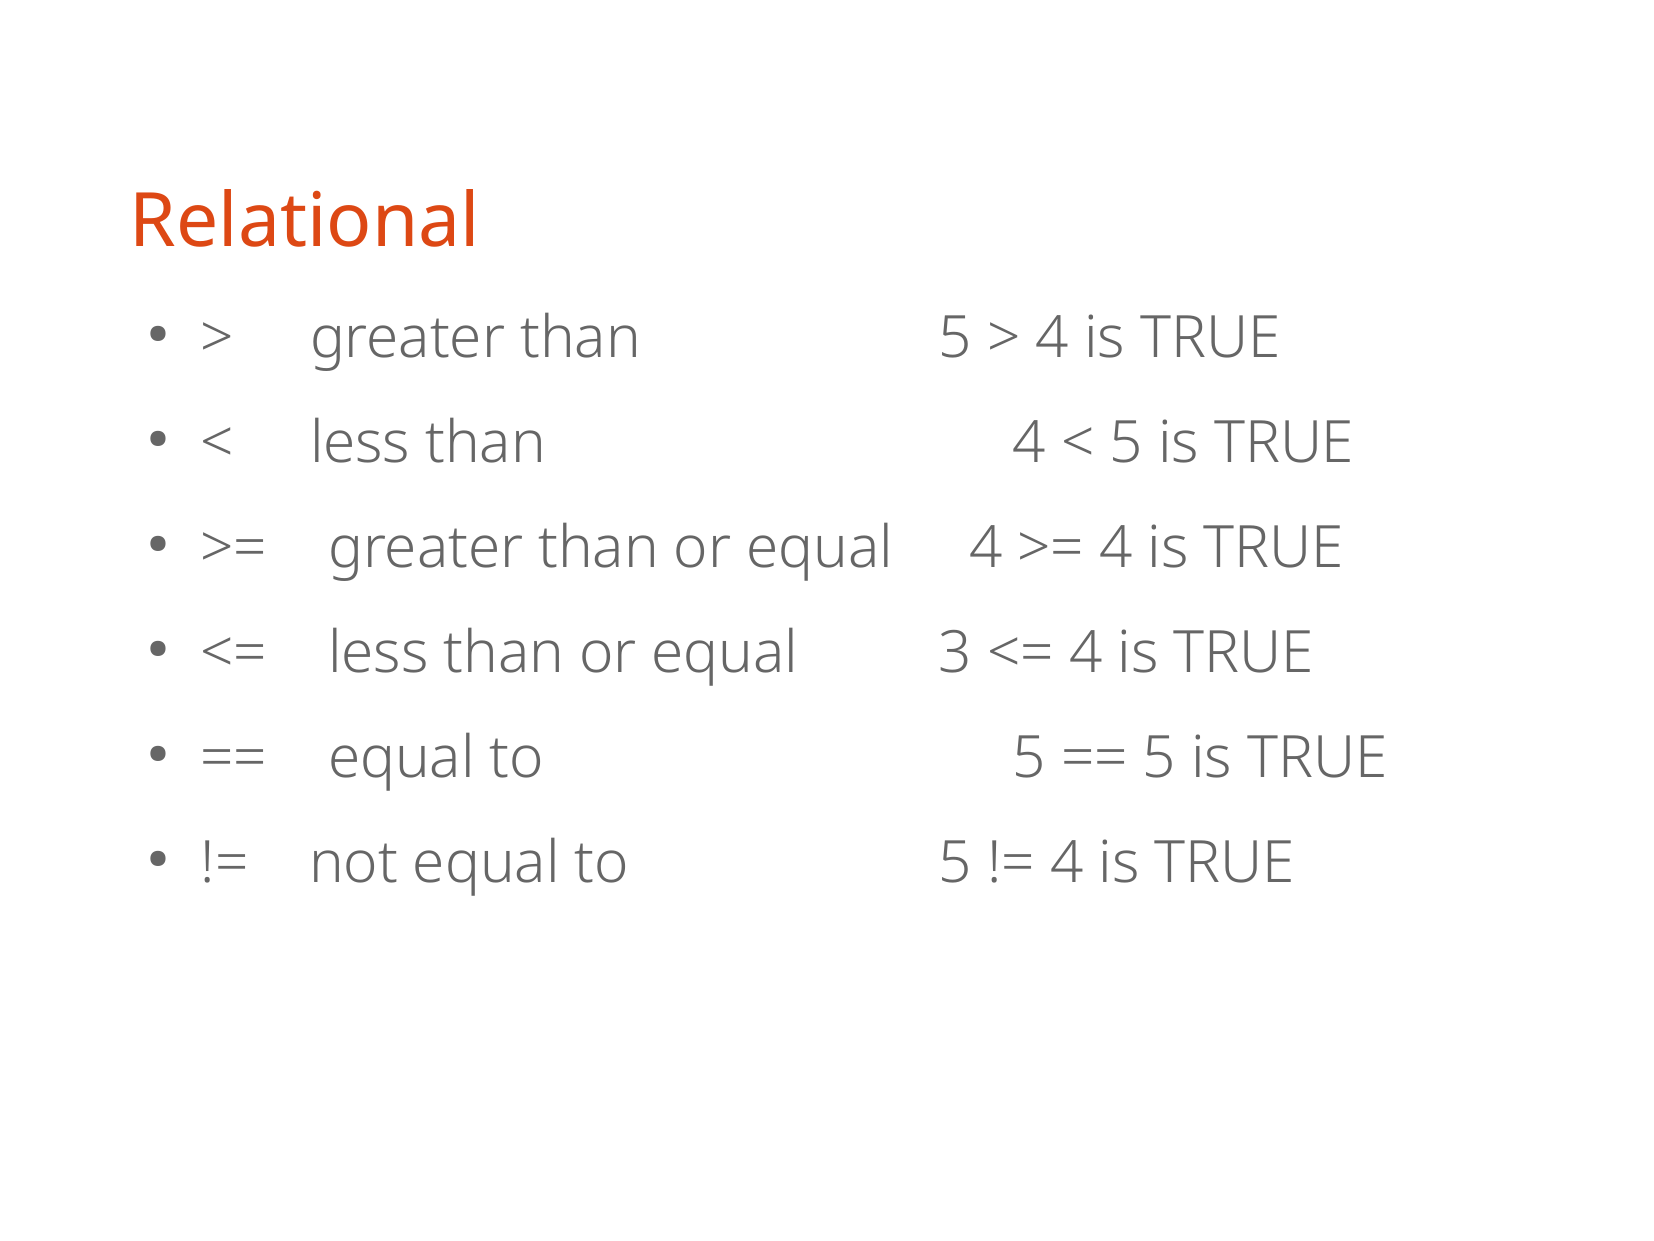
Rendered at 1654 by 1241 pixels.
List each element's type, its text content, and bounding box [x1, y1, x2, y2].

title Relational [129, 153, 1518, 281]
list > greater than 5 > 4 is TRUE < less than 4 < 5 is TRUE >= greater than or equal 4 >= 4 is TRUE <= less than or equal 3 <= 4 is TRUE == equal to 5 == 5 is TRUE != not equal to 5 != 4 is TRUE [129, 295, 1518, 1010]
